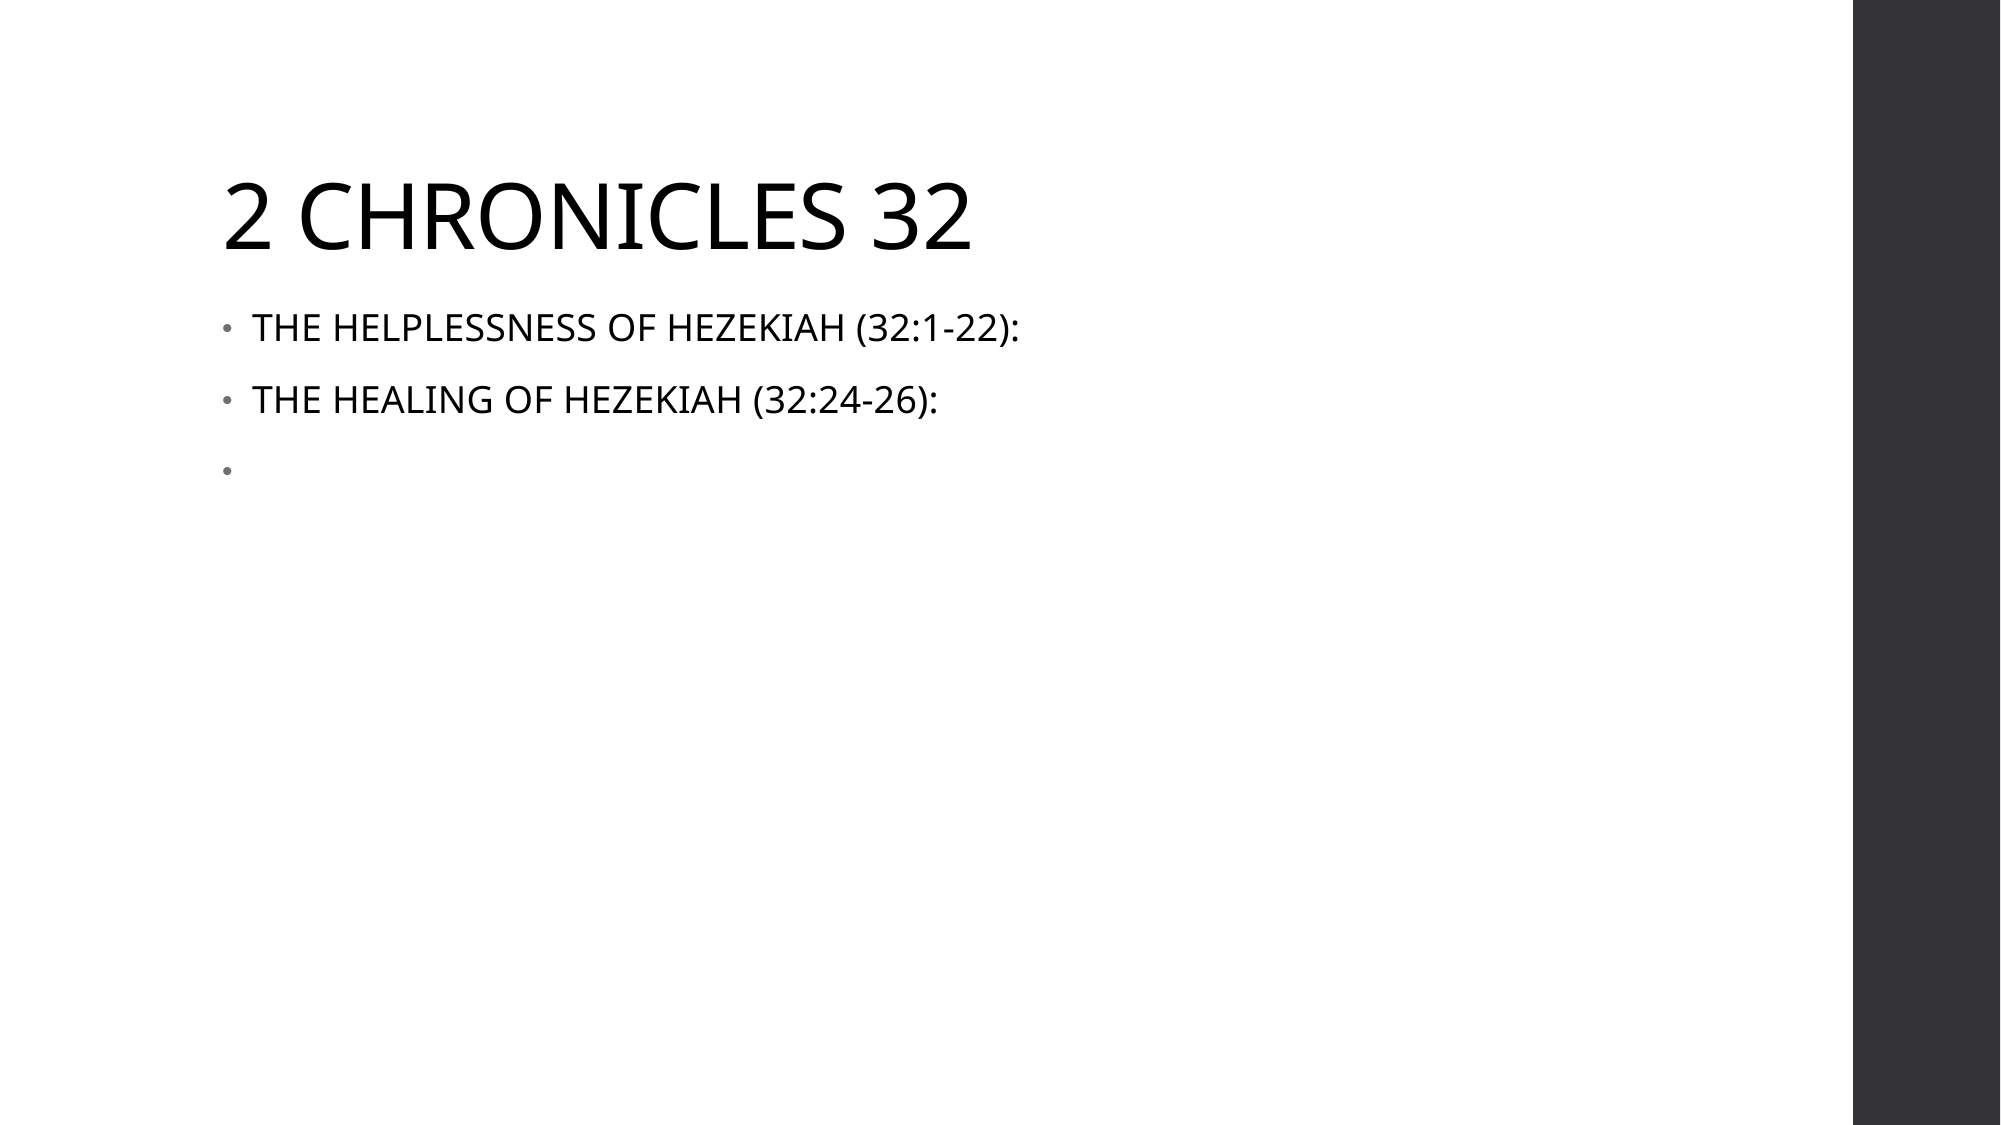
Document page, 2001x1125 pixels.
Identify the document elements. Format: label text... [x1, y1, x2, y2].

title 2 CHRONICLES 32 [206, 60, 1797, 278]
list THE HELPLESSNESS OF HEZEKIAH (32:1-22): THE HEALING OF HEZEKIAH (32:24-26): [206, 299, 1617, 1014]
